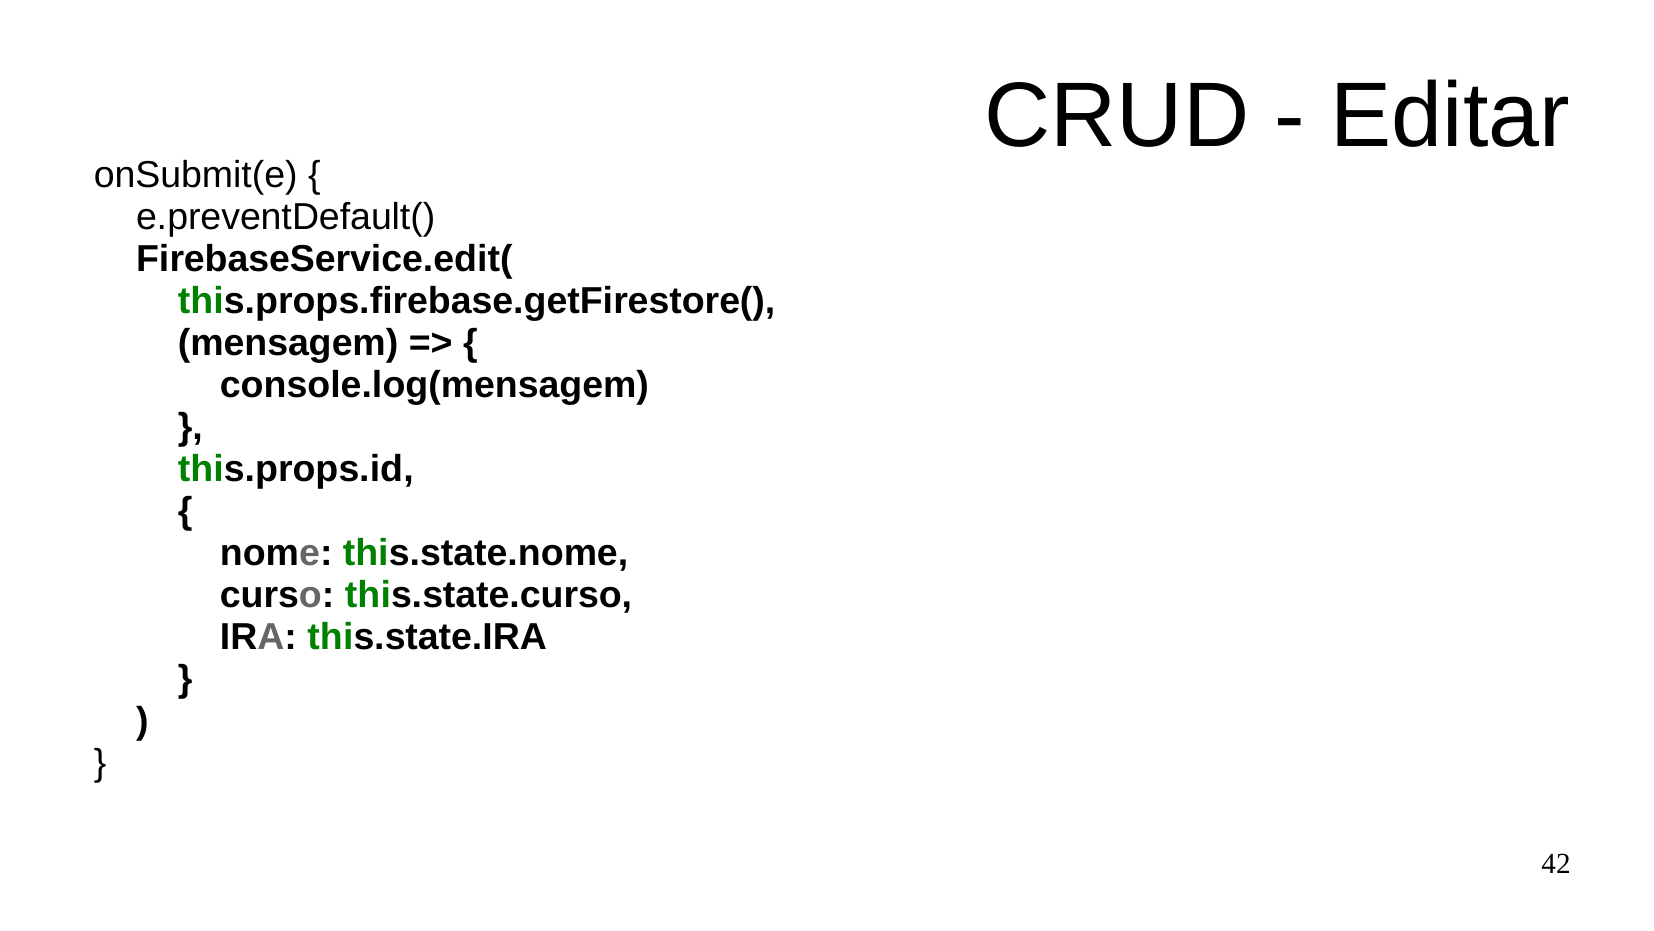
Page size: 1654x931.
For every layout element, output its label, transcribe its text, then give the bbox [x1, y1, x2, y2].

title CRUD - Editar [82, 37, 1571, 193]
text_box onSubmit(e) { e.preventDefault() FirebaseService.edit( this.props.firebase.getFirestore(), (mensagem) => { console.log(mensagem) }, this.props.id, { nome: this.state.nome, curso: this.state.curso, IRA: this.state.IRA } ) } [37, 104, 1565, 833]
